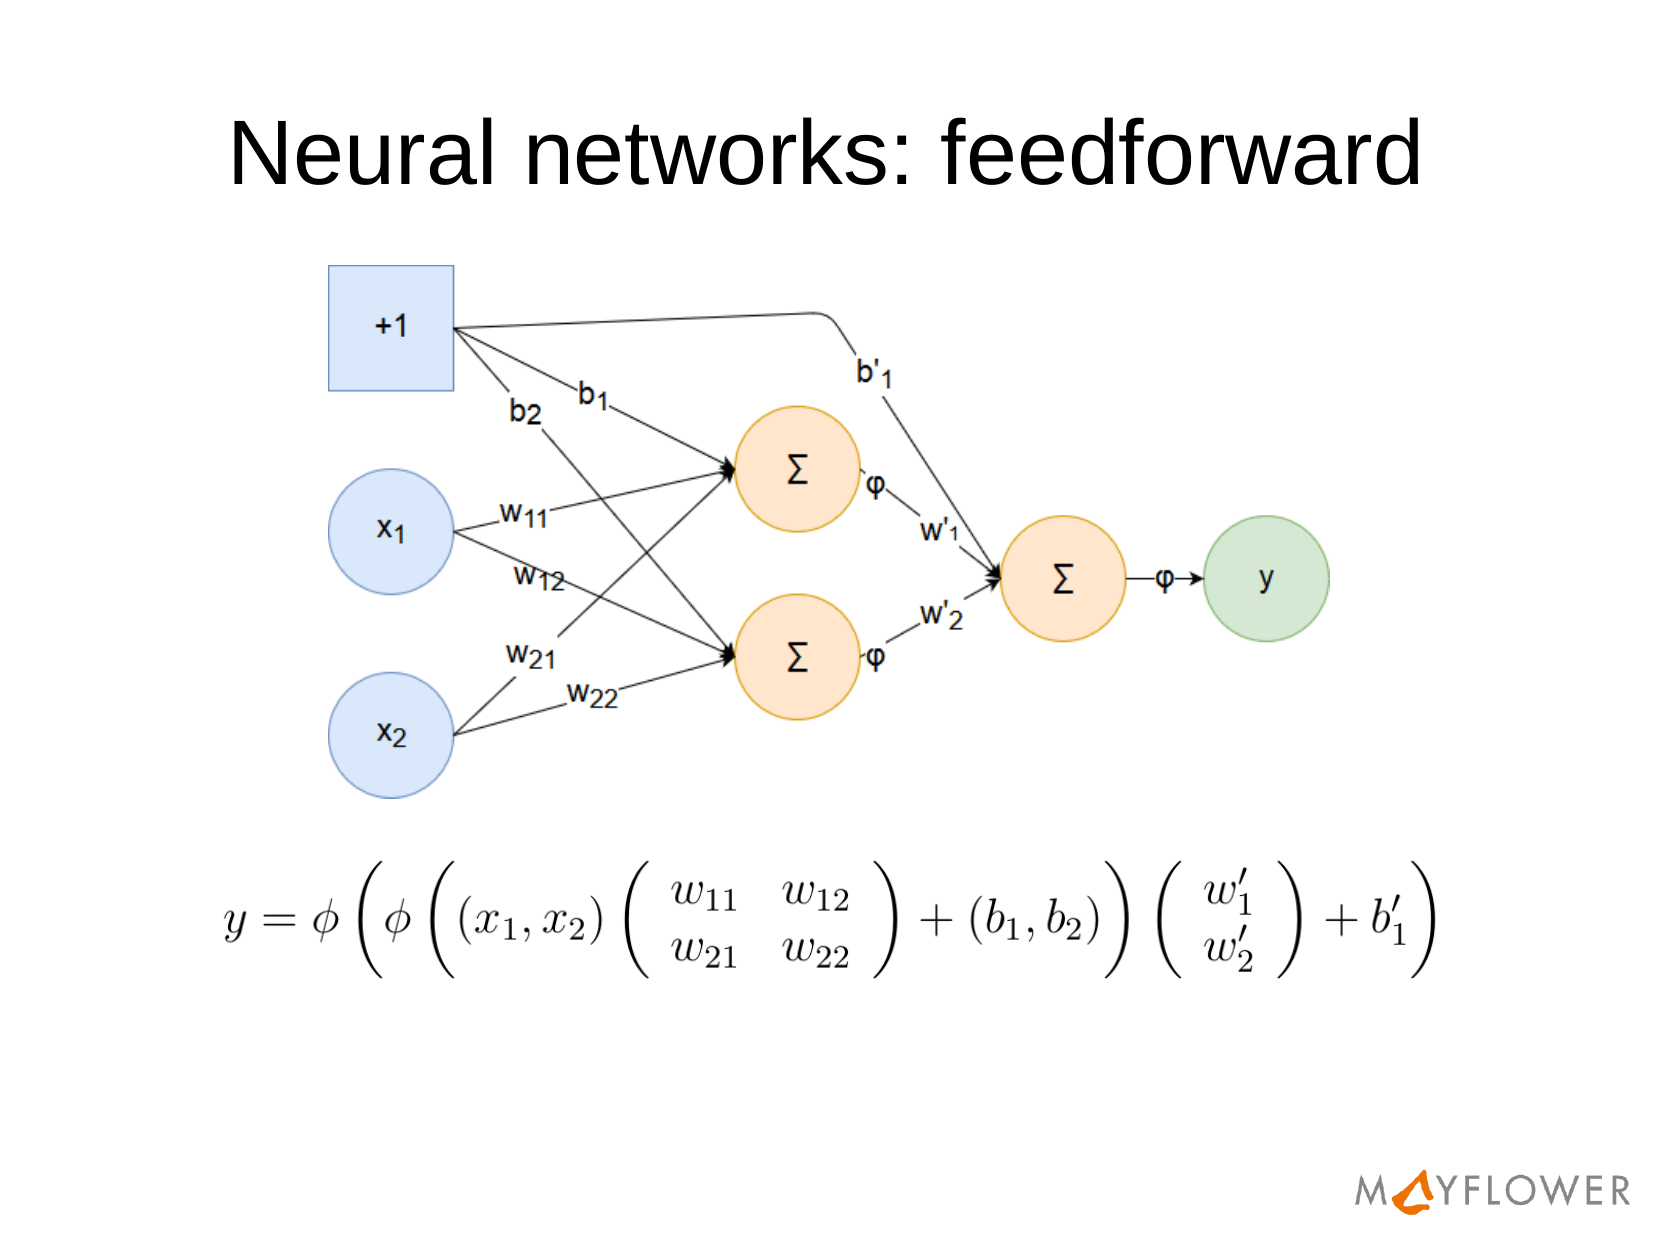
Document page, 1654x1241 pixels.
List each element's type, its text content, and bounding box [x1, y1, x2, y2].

picture [1355, 1169, 1630, 1215]
picture [328, 265, 1330, 799]
title Neural networks: feedforward [82, 49, 1571, 257]
picture [191, 838, 1465, 1008]
